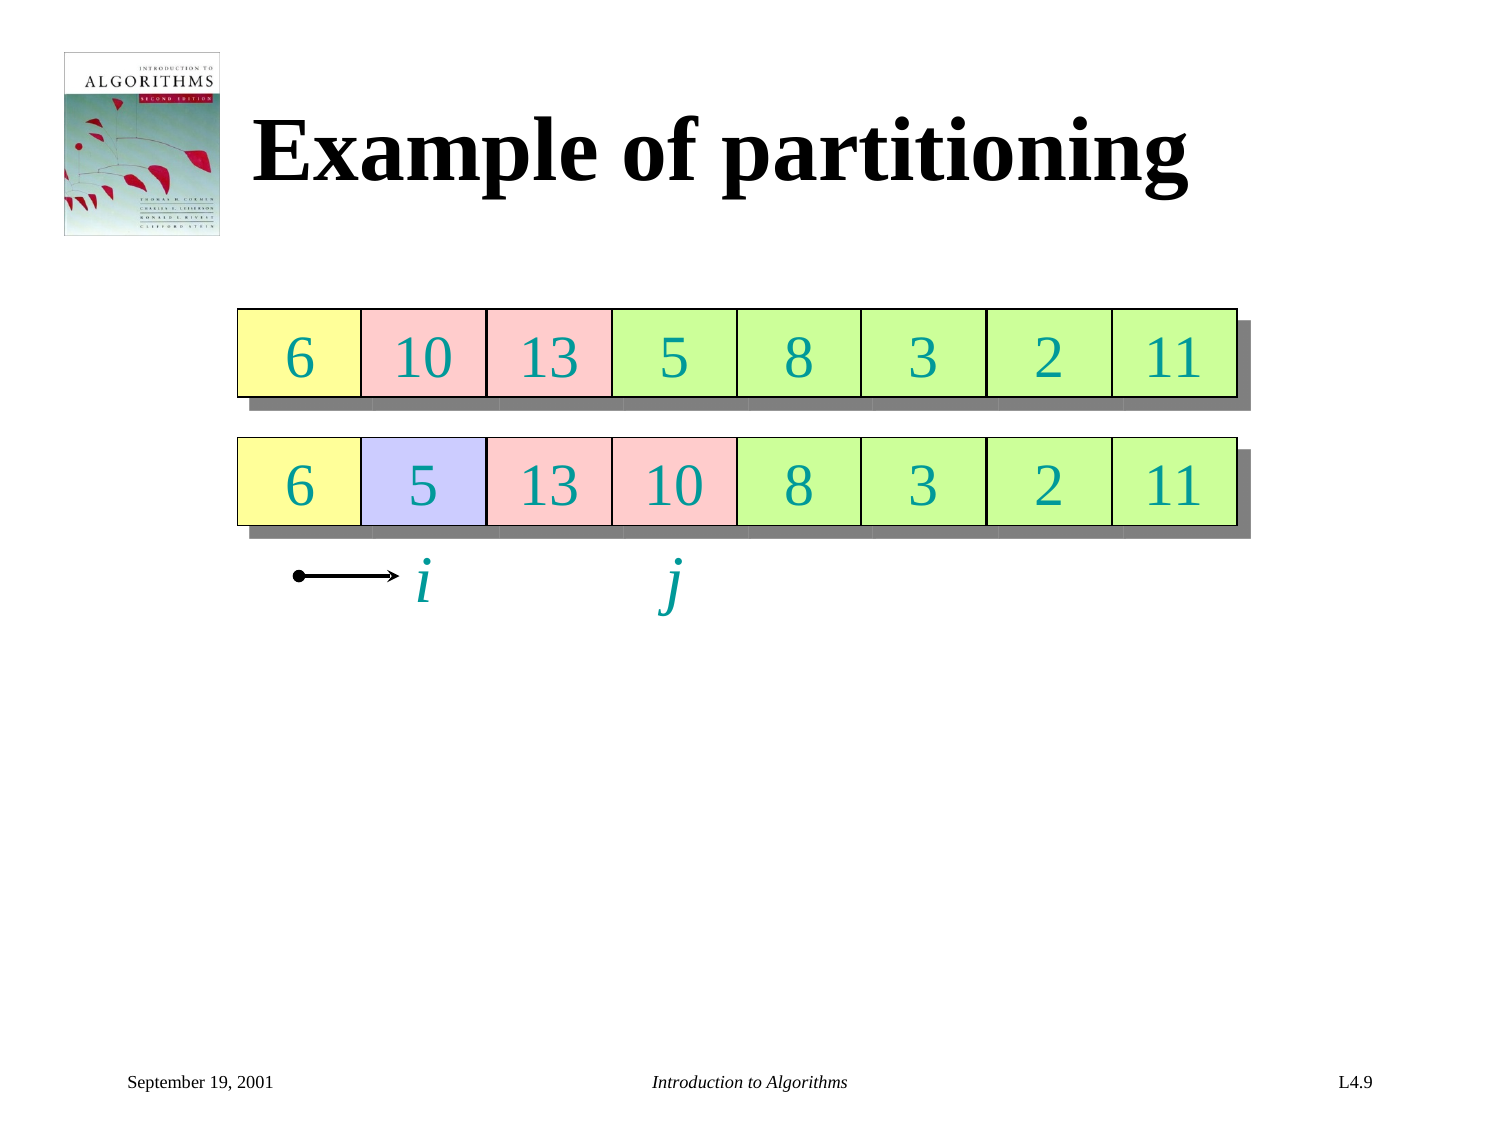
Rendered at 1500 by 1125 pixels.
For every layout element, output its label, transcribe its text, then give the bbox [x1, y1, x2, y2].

text_box L4.<number> [1074, 1062, 1388, 1101]
text_box 8 [737, 309, 860, 398]
text_box 6 [237, 309, 361, 398]
text_box 8 [737, 437, 860, 526]
text_box 13 [487, 309, 612, 398]
text_box 13 [487, 437, 612, 526]
text_box 3 [860, 437, 986, 526]
text_box 5 [612, 309, 737, 398]
text_box September 19, 2001 [112, 1062, 426, 1101]
text_box 6 [237, 437, 361, 526]
text_box 11 [1112, 309, 1237, 398]
picture [64, 52, 220, 236]
text_box 5 [361, 437, 487, 526]
text_box Introduction to Algorithms [512, 1062, 988, 1101]
title Example of partitioning [237, 49, 1475, 238]
text_box 10 [612, 437, 737, 526]
text_box i [399, 528, 448, 624]
text_box 2 [986, 309, 1112, 398]
text_box 2 [986, 437, 1112, 526]
text_box 11 [1112, 437, 1237, 526]
text_box 10 [361, 309, 487, 398]
text_box j [650, 528, 699, 624]
text_box 3 [860, 309, 986, 398]
